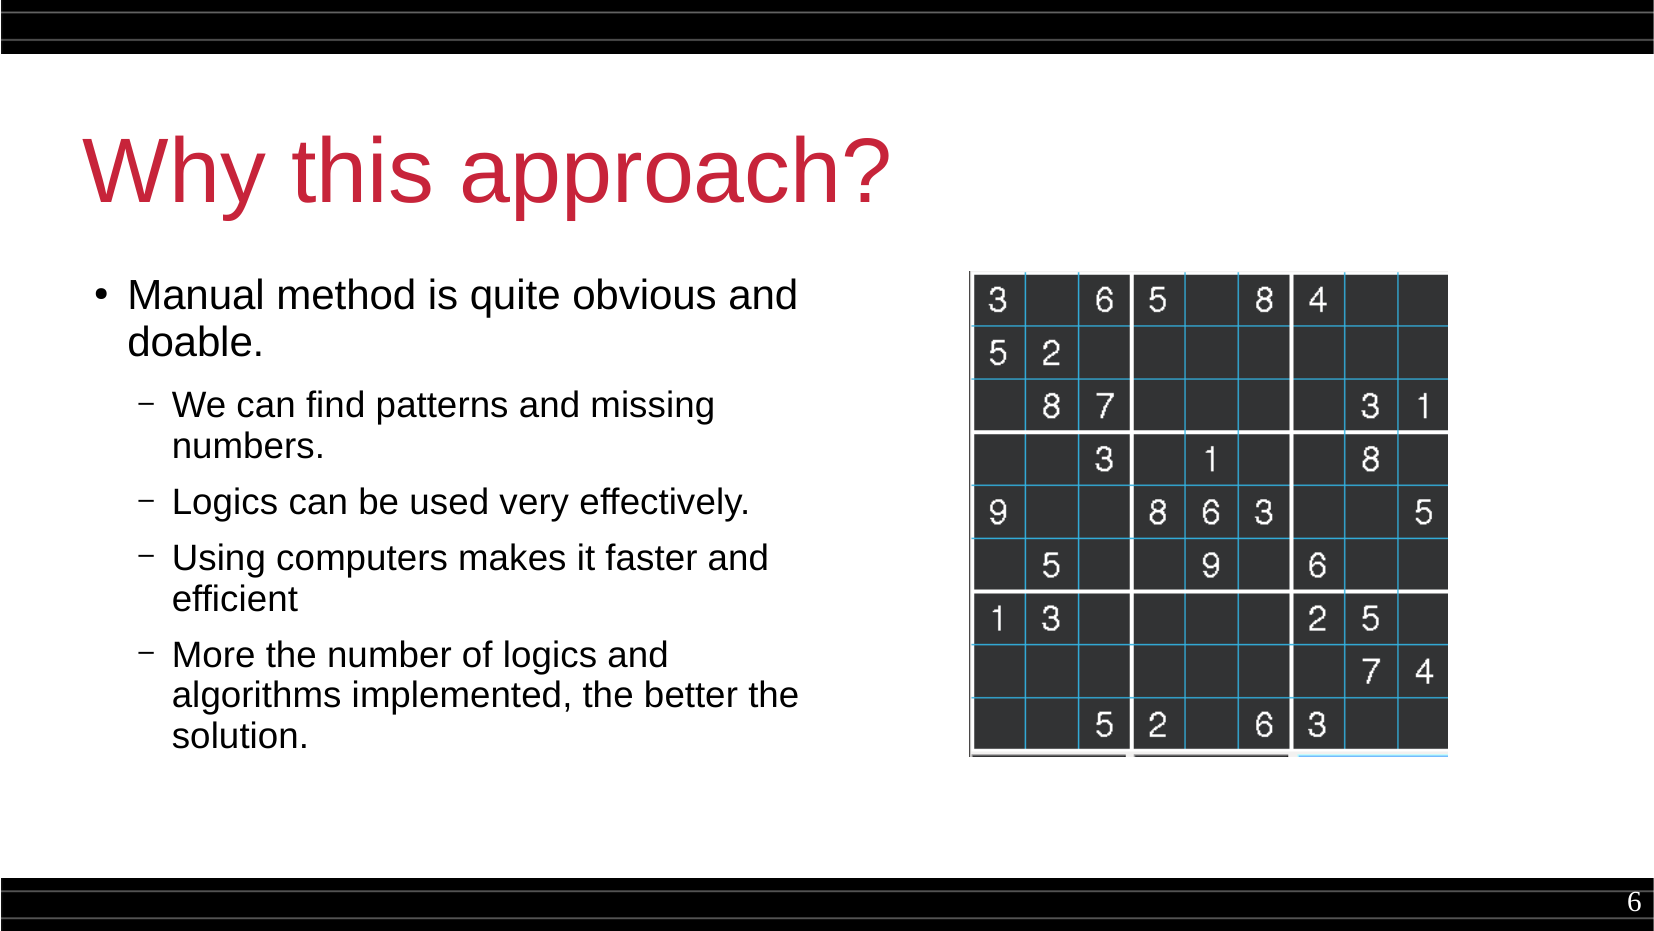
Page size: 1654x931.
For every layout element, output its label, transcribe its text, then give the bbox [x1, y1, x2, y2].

title Why this approach? [82, 92, 1571, 249]
picture [1, 0, 1654, 54]
list Manual method is quite obvious and doable. We can find patterns and missing numbers. Logics can be used very effectively. Using computers makes it faster and efficient More the number of logics and algorithms implemented, the better the solution. [82, 271, 809, 758]
picture [969, 271, 1448, 757]
picture [1, 878, 1654, 931]
